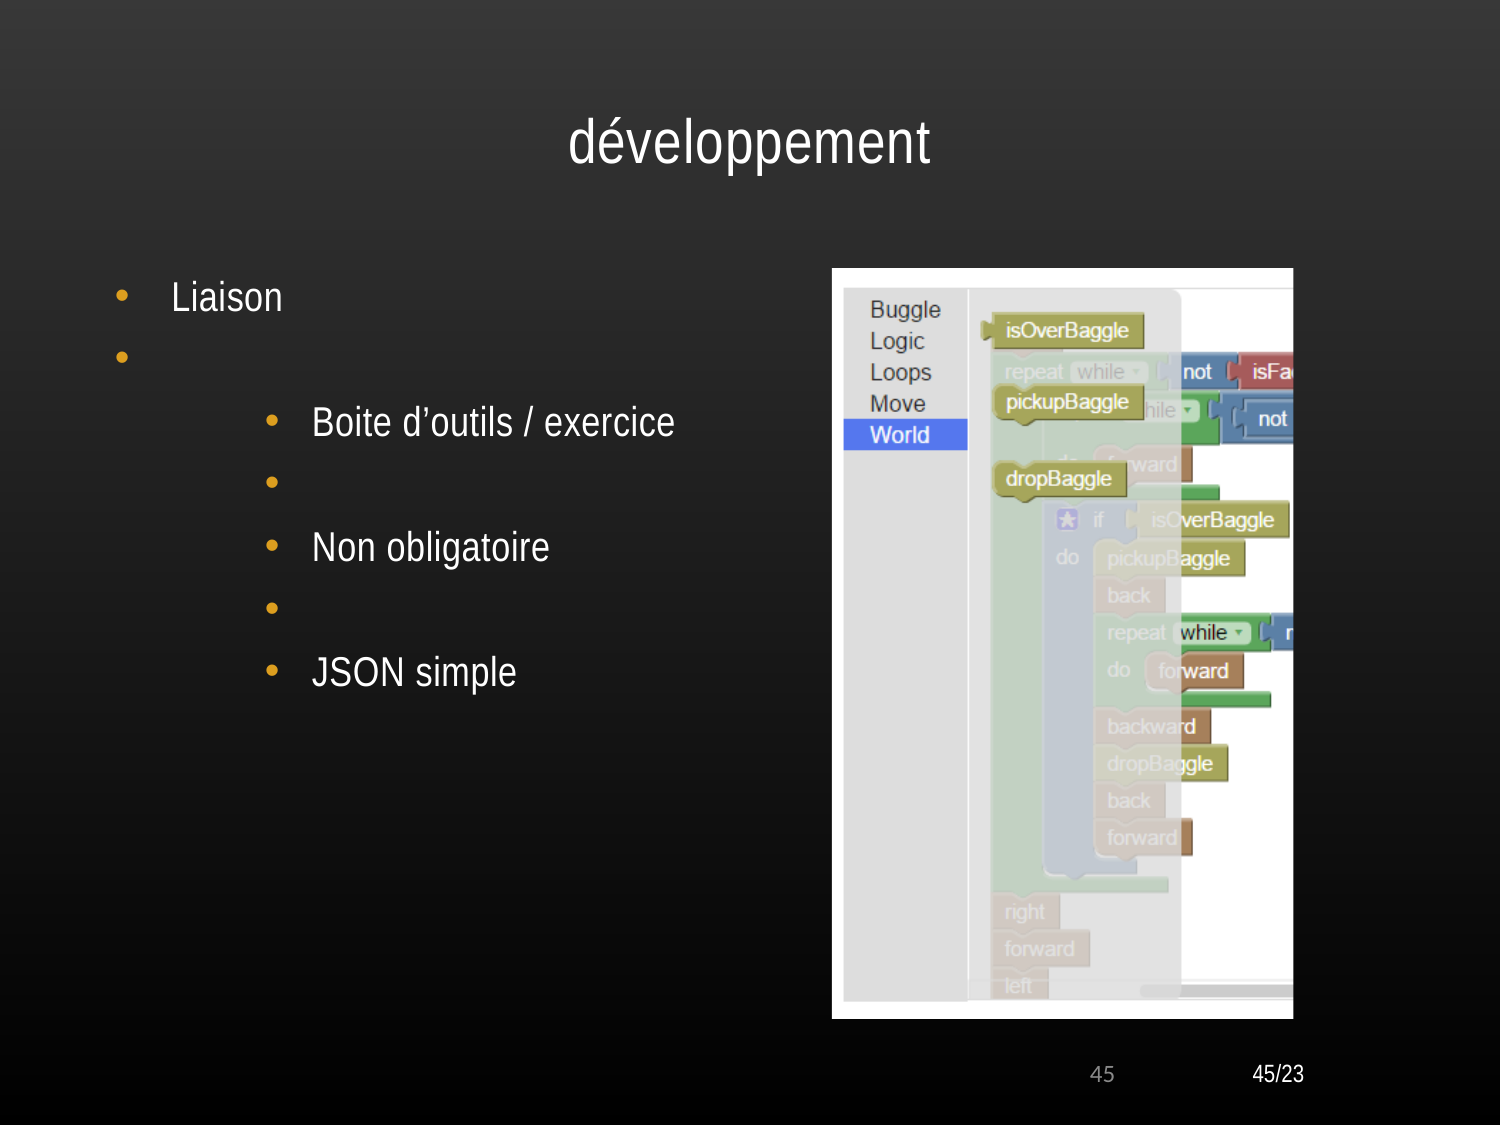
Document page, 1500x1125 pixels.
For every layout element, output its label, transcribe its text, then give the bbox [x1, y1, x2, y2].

list Liaison Boite d’outils / exercice Non obligatoire JSON simple [99, 262, 713, 938]
text_box <numéro>/23 [1237, 1042, 1401, 1103]
title développement [99, 45, 1400, 233]
picture [831, 268, 1294, 1019]
